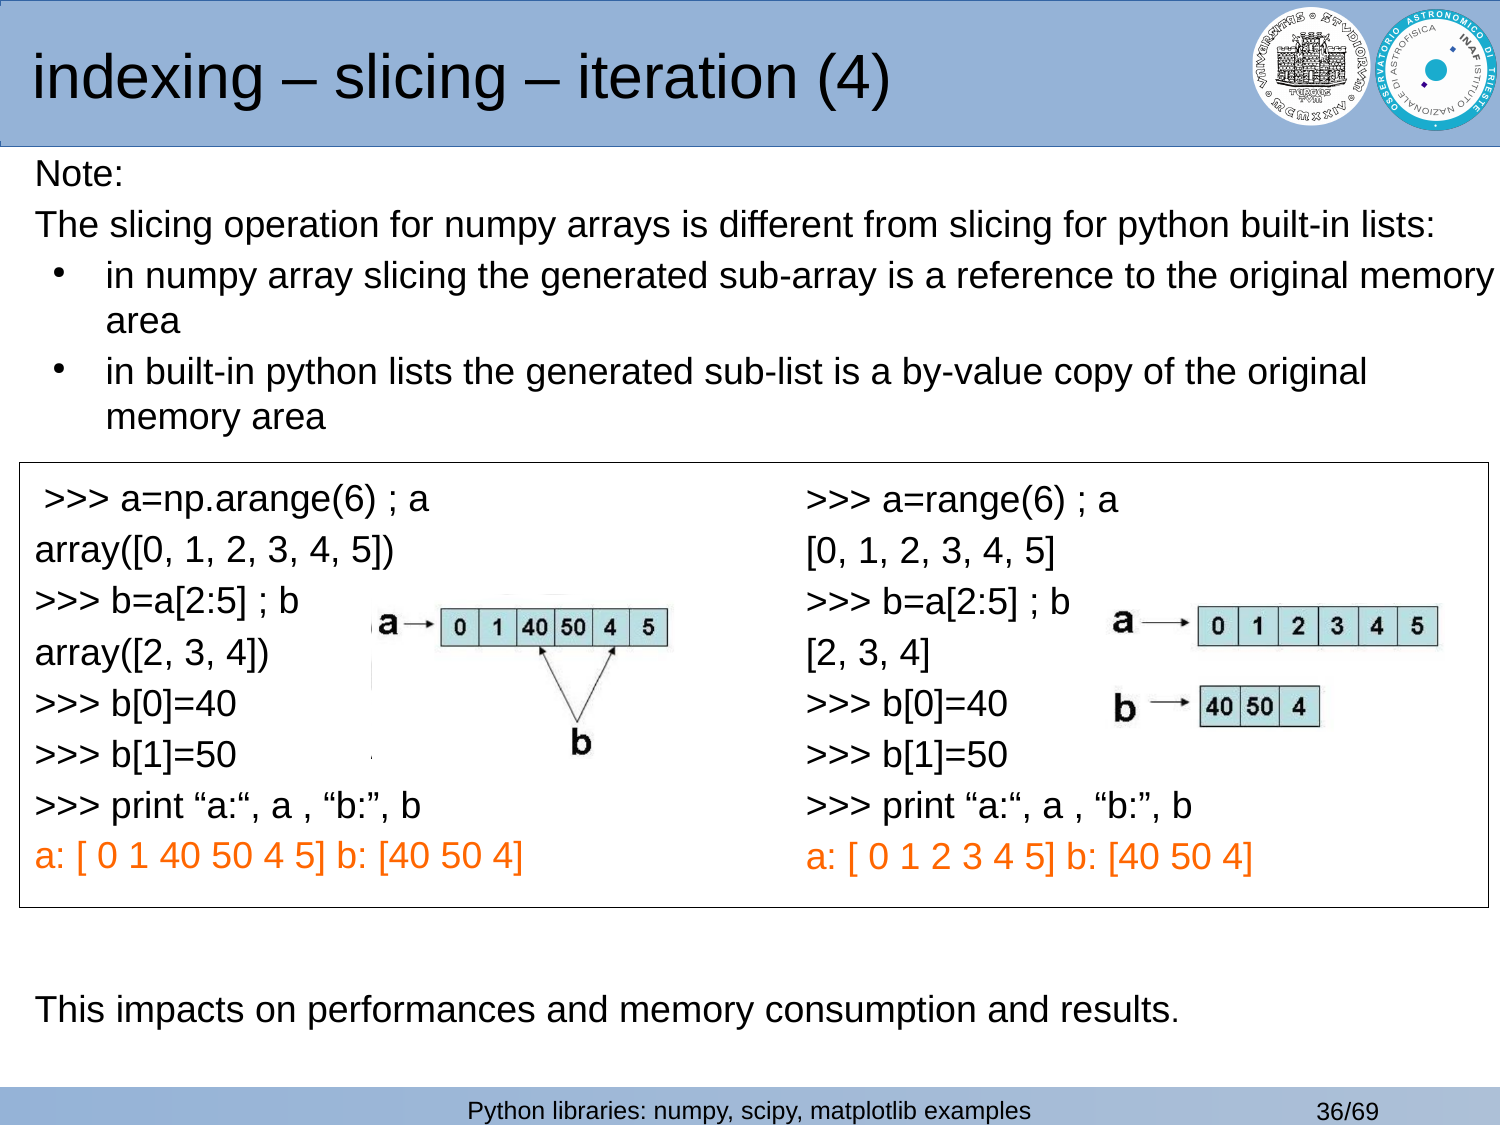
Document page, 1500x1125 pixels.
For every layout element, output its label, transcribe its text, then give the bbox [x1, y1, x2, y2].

picture [1253, 0, 1500, 141]
picture [371, 594, 675, 759]
text_box [19, 462, 1489, 908]
list Note: The slicing operation for numpy arrays is different from slicing for python built-in lists: in numpy array slicing the generated sub-array is a reference to the original memory area in built-in python lists the generated sub-list is a by-value copy of the original memory area >>> a=np.arange(6) ; a array([0, 1, 2, 3, 4, 5]) >>> b=a[2:5] ; b array([2, 3, 4]) >>> b[0]=40 >>> b[1]=50 >>> print “a:“, a , “b:”, b a: [ 0 1 40 50 4 5] b: [40 50 4] This impacts on performances and memory consumption and results. [19, 141, 1500, 1072]
list >>> a=range(6) ; a [0, 1, 2, 3, 4, 5] >>> b=a[2:5] ; b [2, 3, 4] >>> b[0]=40 >>> b[1]=50 >>> print “a:“, a , “b:”, b a: [ 0 1 2 3 4 5] b: [40 50 4] [790, 908, 1387, 1015]
picture [1104, 603, 1445, 732]
text_box indexing – slicing – iteration (4) [0, 5, 1253, 141]
